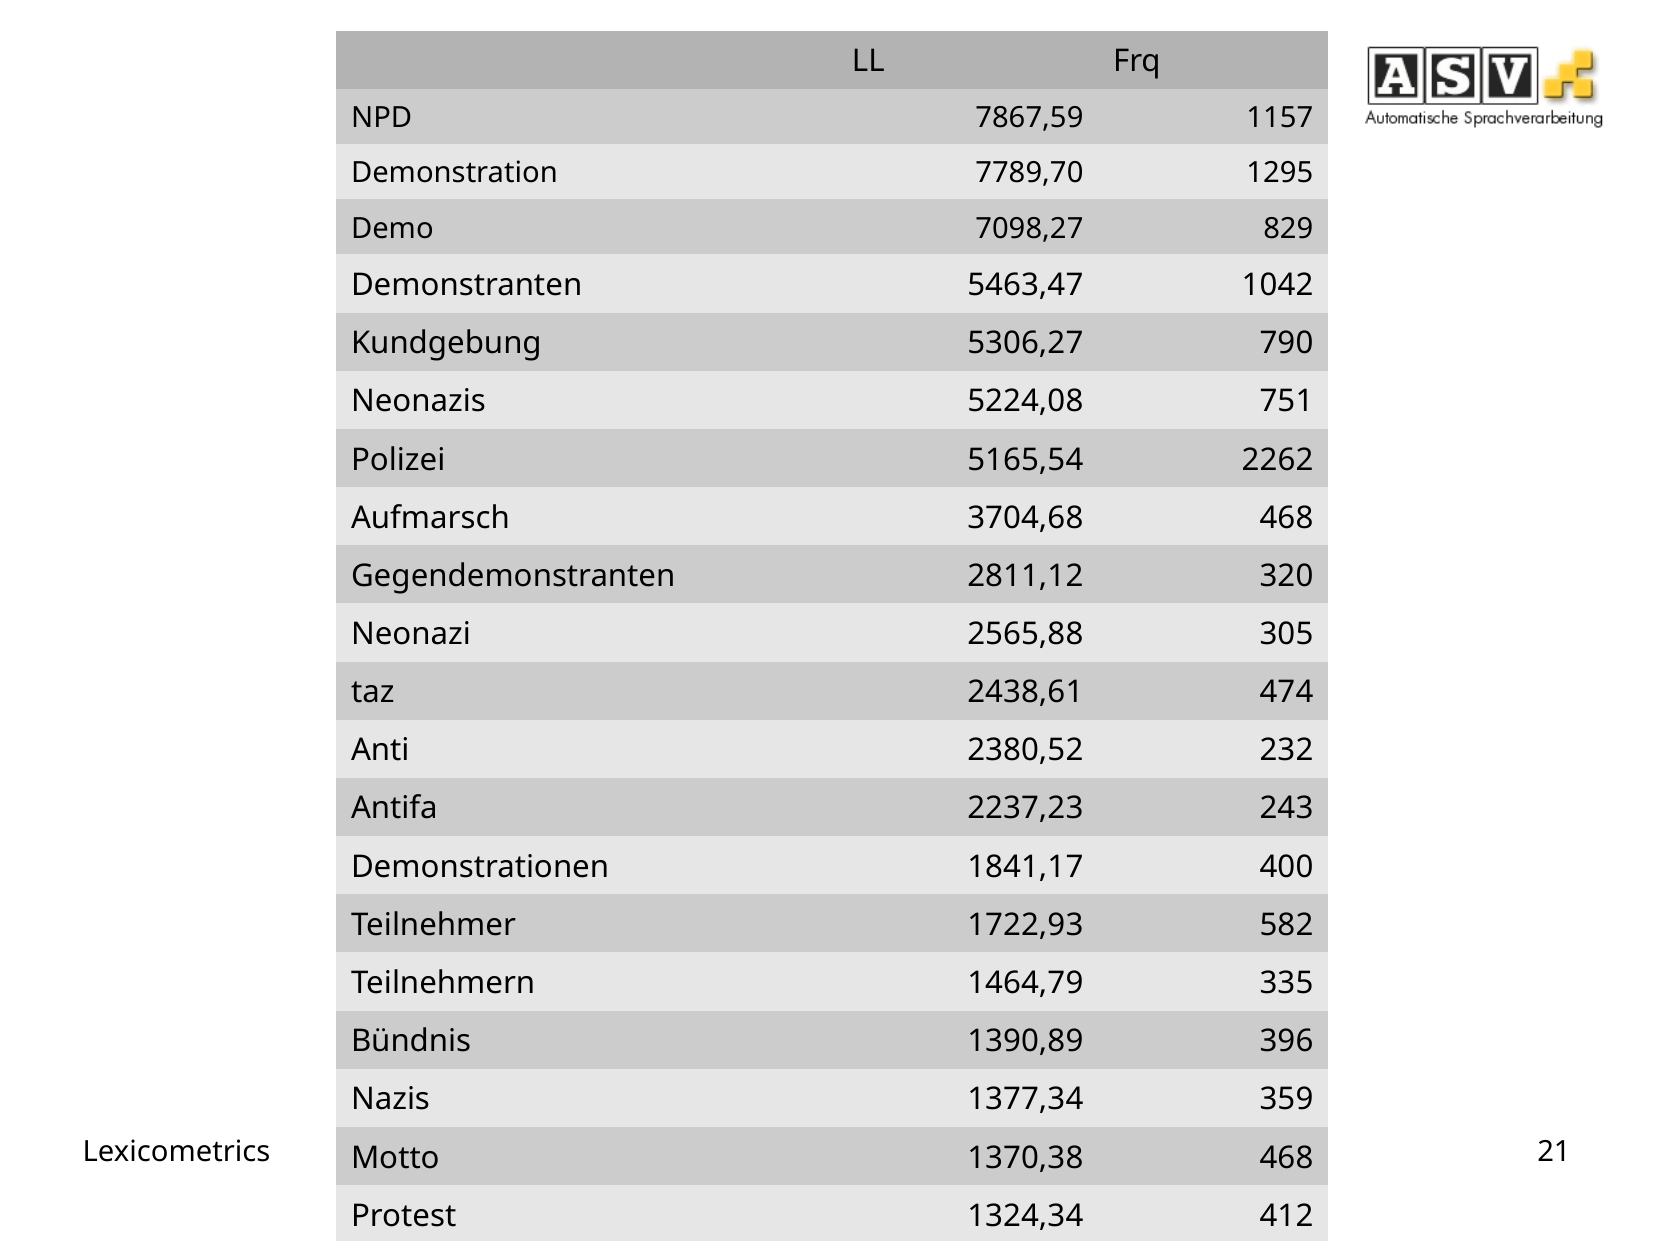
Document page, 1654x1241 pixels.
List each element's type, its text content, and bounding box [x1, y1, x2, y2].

table_cell 1295 [1098, 144, 1328, 199]
table_cell Bündnis [336, 1011, 837, 1069]
table_cell 359 [1098, 1069, 1328, 1127]
table_cell 1722,93 [837, 894, 1098, 952]
table_cell 751 [1098, 371, 1328, 429]
table_cell 7867,59 [837, 89, 1098, 144]
table_cell 2438,61 [837, 662, 1098, 720]
table_cell 335 [1098, 952, 1328, 1011]
table_cell 1390,89 [837, 1011, 1098, 1069]
table_cell 396 [1098, 1011, 1328, 1069]
table_cell Antifa [336, 778, 837, 836]
table_cell 1157 [1098, 89, 1328, 144]
table_cell Nazis [336, 1069, 837, 1127]
table_cell 474 [1098, 662, 1328, 720]
table_cell 2811,12 [837, 545, 1098, 603]
table_cell 400 [1098, 836, 1328, 894]
table_cell 5463,47 [837, 254, 1098, 313]
table_cell 1464,79 [837, 952, 1098, 1011]
table_cell Neonazi [336, 603, 837, 662]
table_cell 412 [1098, 1185, 1328, 1241]
table_cell Demonstranten [336, 254, 837, 313]
table_cell Demonstrationen [336, 836, 837, 894]
picture [1364, 43, 1605, 129]
table_cell Motto [336, 1127, 837, 1185]
table_cell 3704,68 [837, 487, 1098, 545]
table_cell 305 [1098, 603, 1328, 662]
table_header [336, 31, 837, 89]
table_cell 1377,34 [837, 1069, 1098, 1127]
table_cell Teilnehmern [336, 952, 837, 1011]
table_cell Aufmarsch [336, 487, 837, 545]
table_cell 7789,70 [837, 144, 1098, 199]
table_header Frq [1098, 31, 1328, 89]
table_cell Teilnehmer [336, 894, 837, 952]
table_cell NPD [336, 89, 837, 144]
table_cell 2380,52 [837, 720, 1098, 778]
table_header LL [837, 31, 1098, 89]
table_cell 1042 [1098, 254, 1328, 313]
table_cell Gegendemonstranten [336, 545, 837, 603]
table_cell 2262 [1098, 429, 1328, 487]
table_cell Anti [336, 720, 837, 778]
table_cell 829 [1098, 199, 1328, 254]
table_cell 1324,34 [837, 1185, 1098, 1241]
table_cell Neonazis [336, 371, 837, 429]
table_cell Demo [336, 199, 837, 254]
table_cell Polizei [336, 429, 837, 487]
table_cell 582 [1098, 894, 1328, 952]
table_cell 1370,38 [837, 1127, 1098, 1185]
table_cell 468 [1098, 1127, 1328, 1185]
table_cell 5165,54 [837, 429, 1098, 487]
table_cell Demonstration [336, 144, 837, 199]
table_cell 320 [1098, 545, 1328, 603]
table_cell 232 [1098, 720, 1328, 778]
table_cell 468 [1098, 487, 1328, 545]
table_cell 243 [1098, 778, 1328, 836]
table_cell 2565,88 [837, 603, 1098, 662]
table_cell 5224,08 [837, 371, 1098, 429]
table_cell taz [336, 662, 837, 720]
table_cell 790 [1098, 313, 1328, 371]
table_cell 1841,17 [837, 836, 1098, 894]
table_cell Kundgebung [336, 313, 837, 371]
table_cell 7098,27 [837, 199, 1098, 254]
table_cell Protest [336, 1185, 837, 1241]
table_cell 5306,27 [837, 313, 1098, 371]
table_cell 2237,23 [837, 778, 1098, 836]
